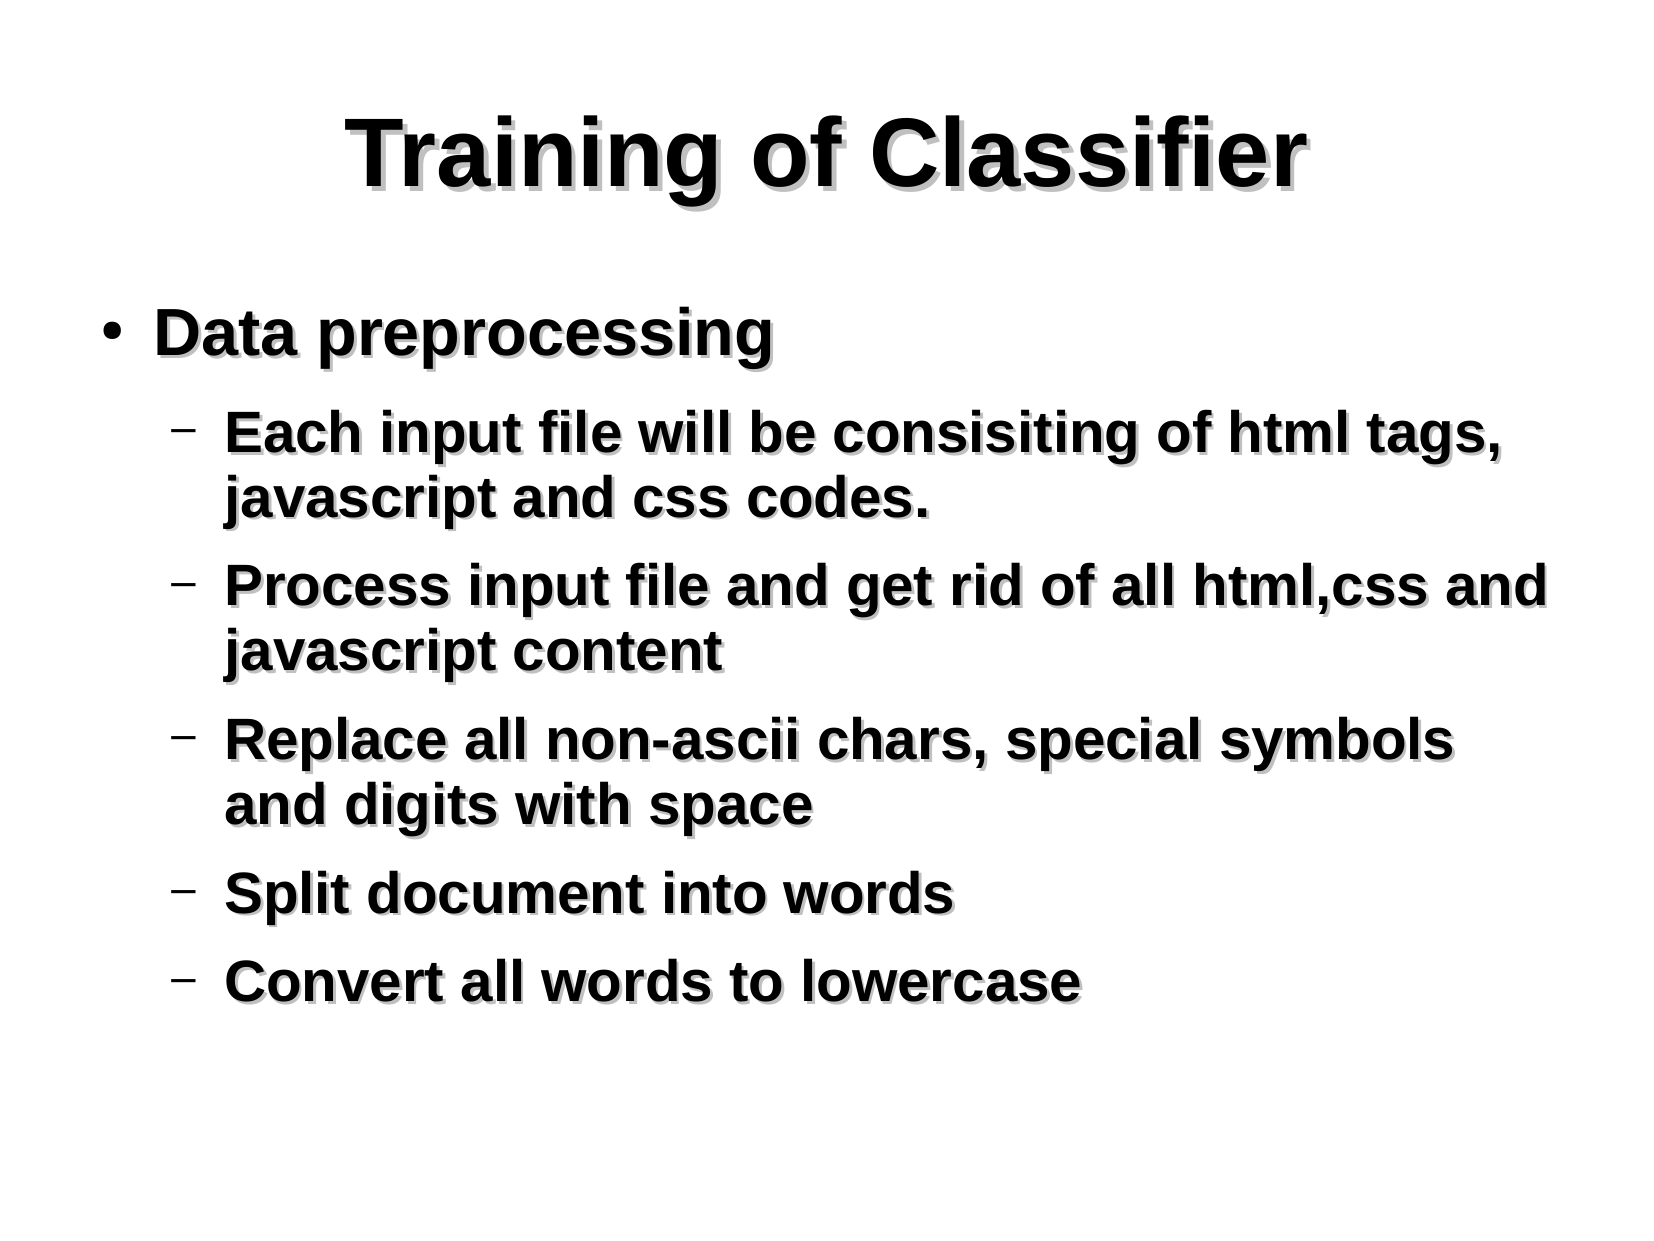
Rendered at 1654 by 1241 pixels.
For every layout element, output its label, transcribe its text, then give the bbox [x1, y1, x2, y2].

list Data preprocessing Each input file will be consisiting of html tags, javascript and css codes. Process input file and get rid of all html,css and javascript content Replace all non-ascii chars, special symbols and digits with space Split document into words Convert all words to lowercase [82, 295, 1571, 1015]
title Training of Classifier [82, 49, 1571, 257]
